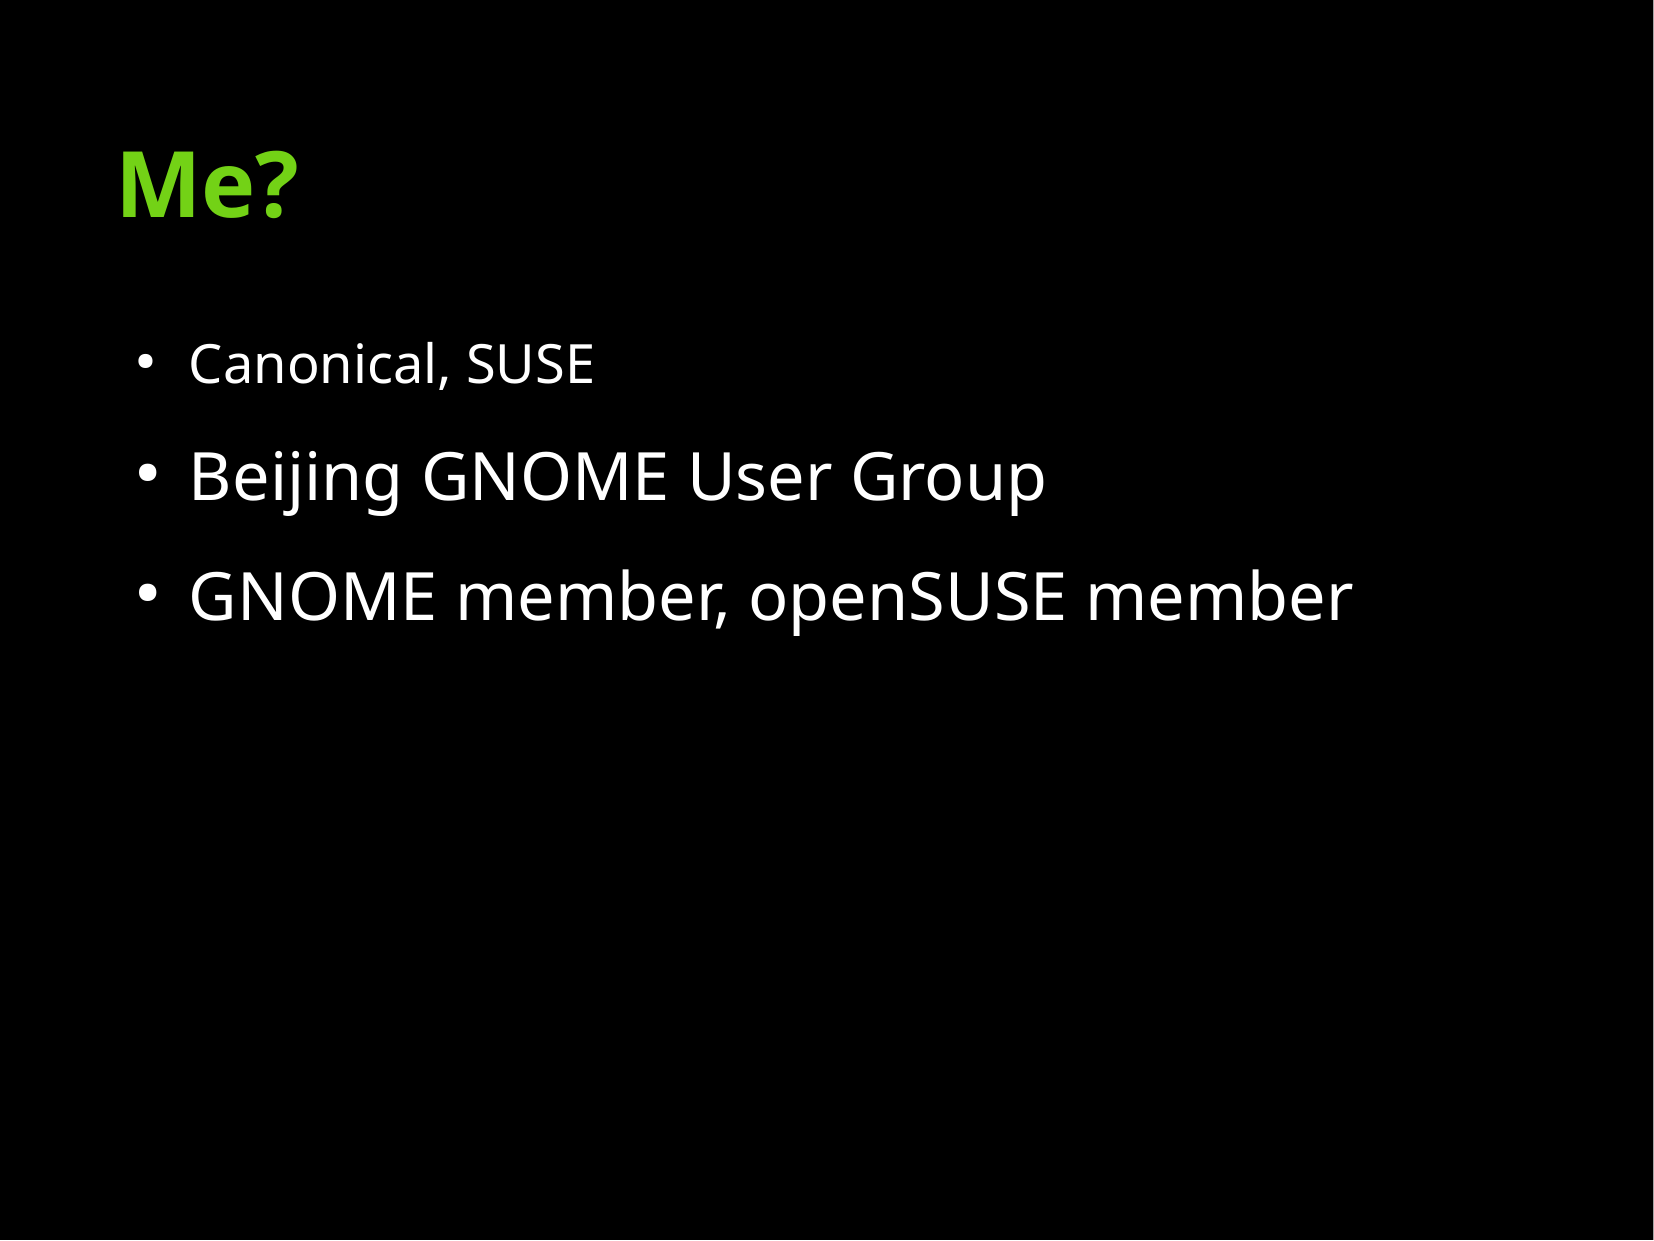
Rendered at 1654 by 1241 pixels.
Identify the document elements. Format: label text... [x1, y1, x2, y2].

list Canonical, SUSE Beijing GNOME User Group GNOME member, openSUSE member [118, 325, 1536, 1045]
title Me? [115, 78, 1539, 287]
